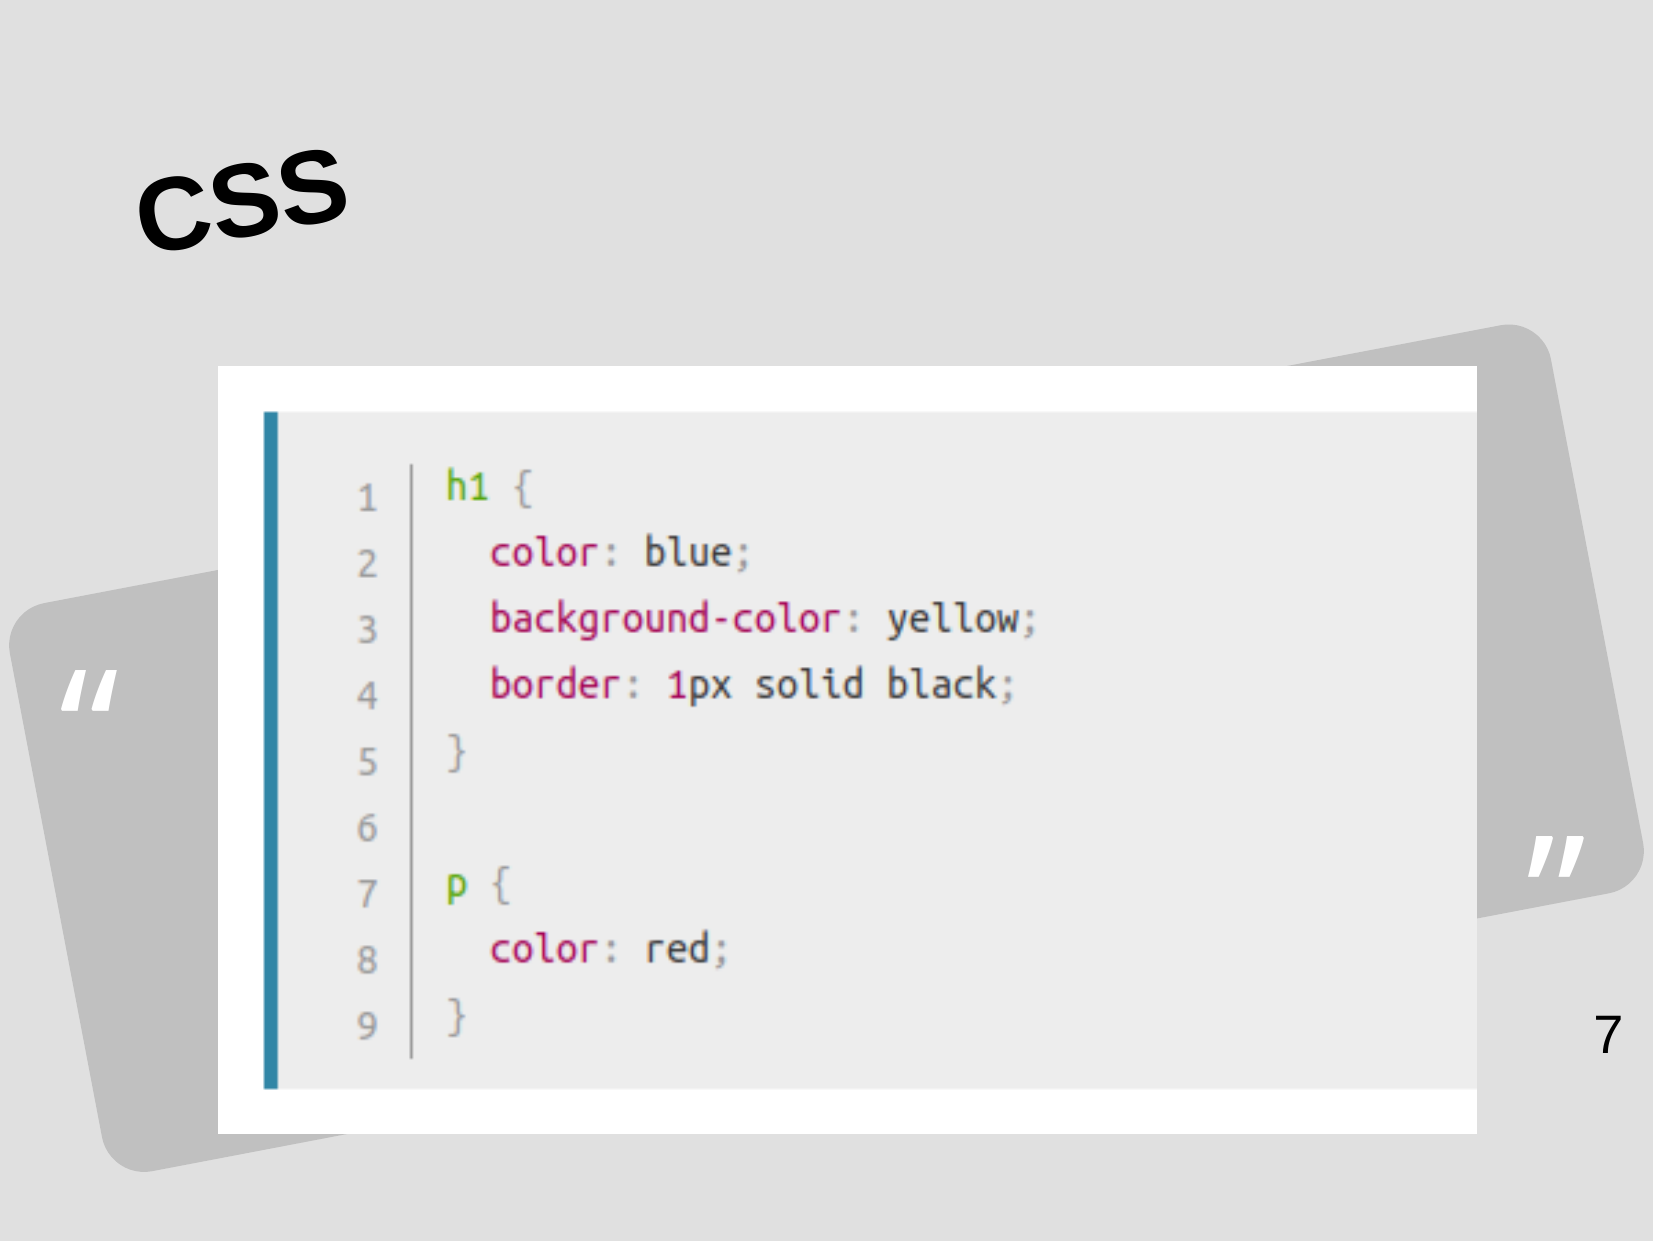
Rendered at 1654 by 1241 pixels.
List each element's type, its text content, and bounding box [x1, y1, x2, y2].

picture [218, 366, 1477, 1134]
title CSS [117, 0, 1618, 323]
